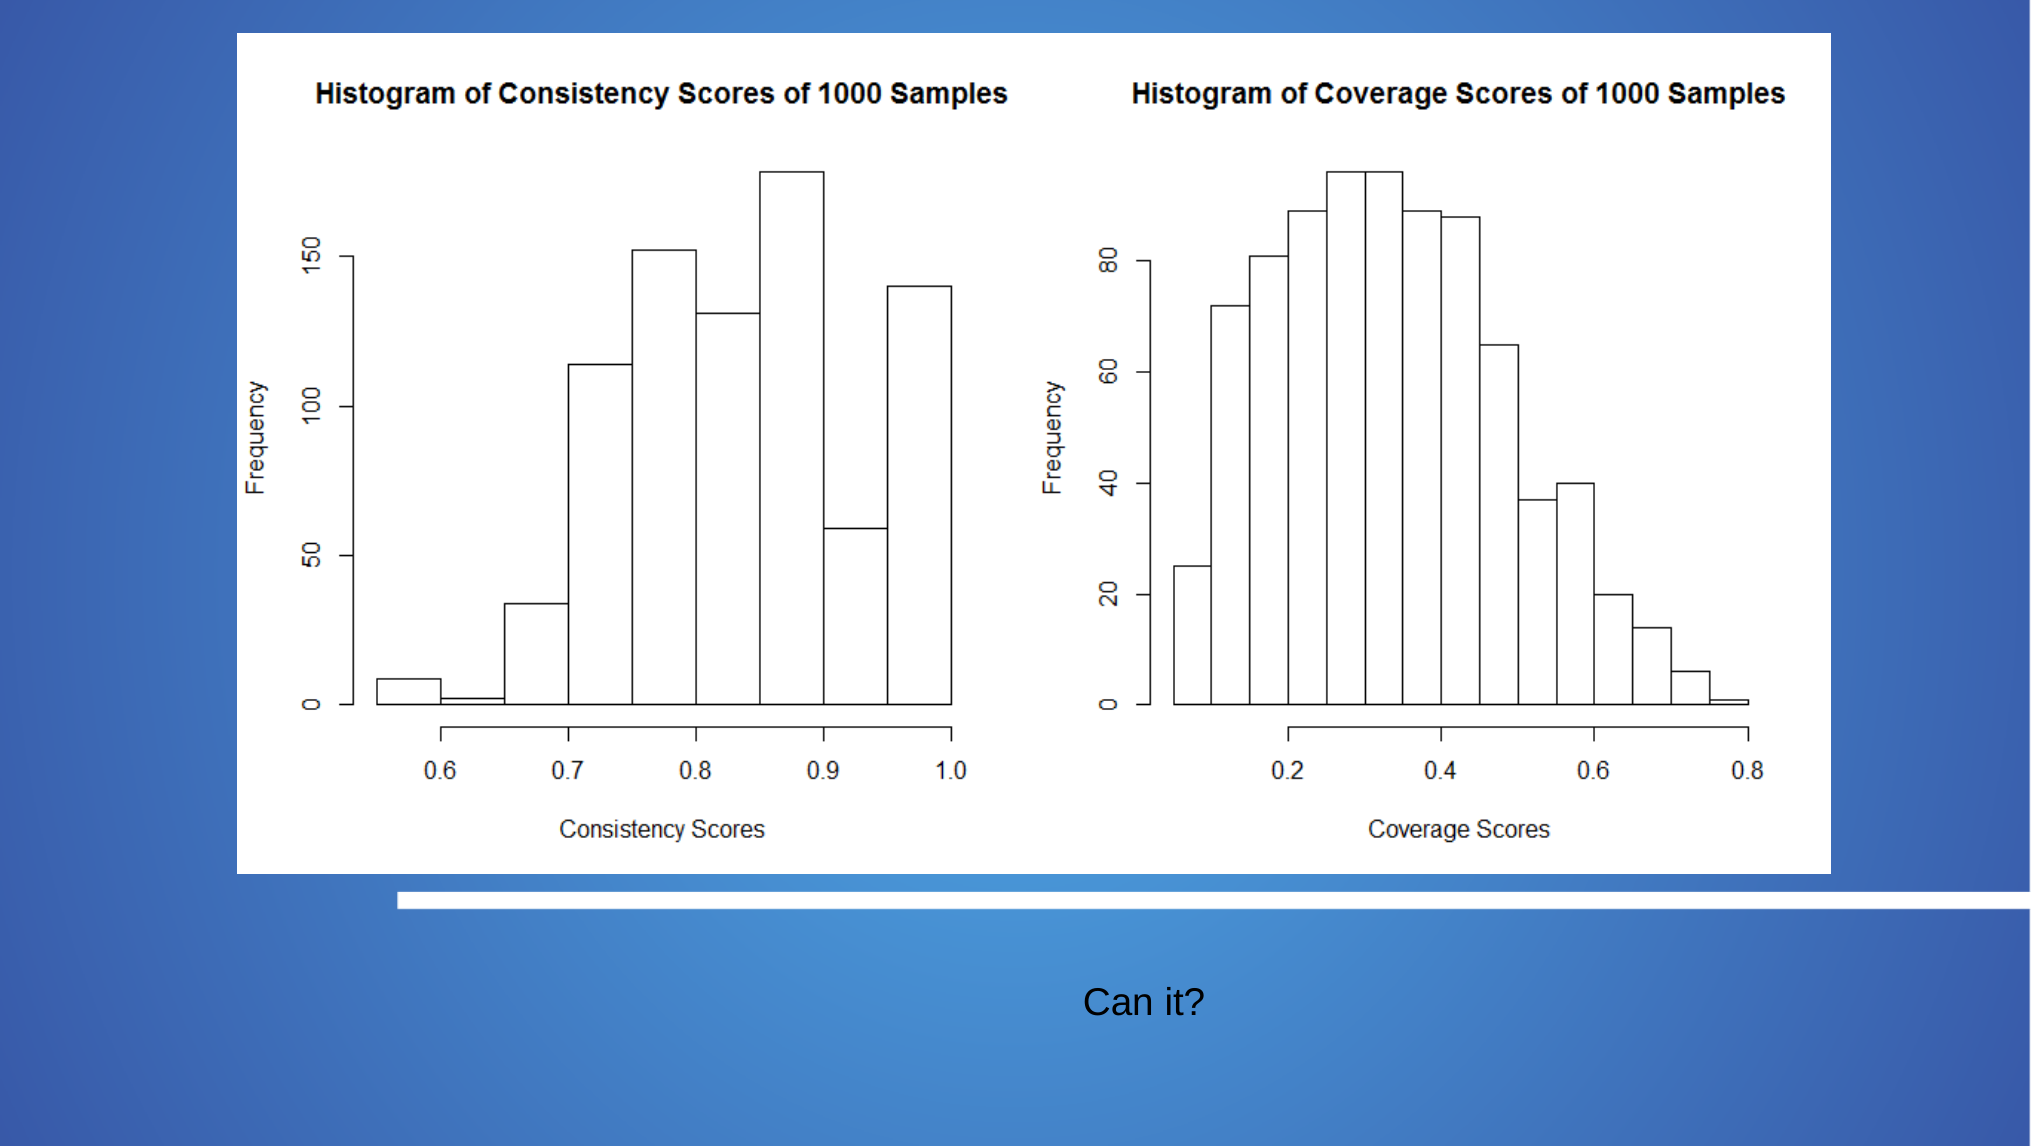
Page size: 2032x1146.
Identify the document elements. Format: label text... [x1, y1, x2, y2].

list Can it? [1038, 980, 1931, 1025]
picture [0, 0, 2032, 1146]
